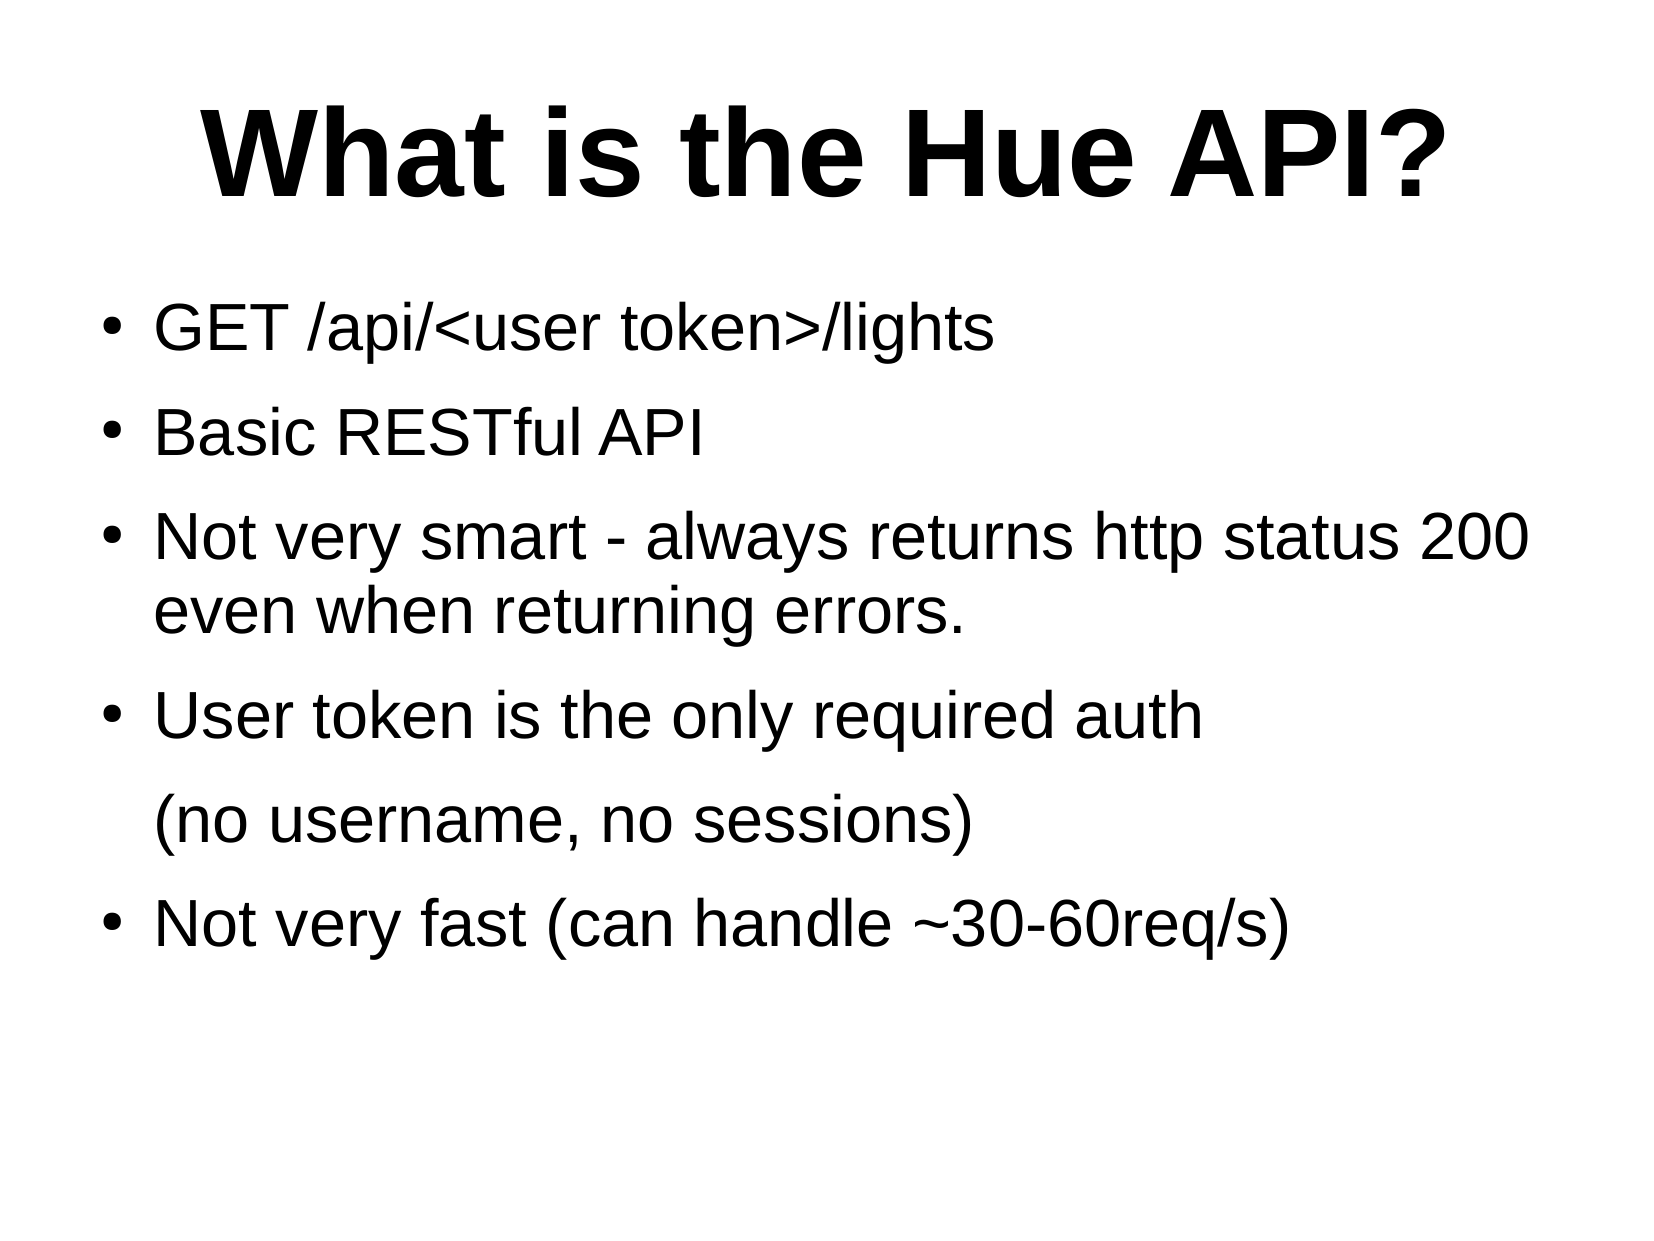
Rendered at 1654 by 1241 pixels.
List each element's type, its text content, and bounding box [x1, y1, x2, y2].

list GET /api/<user token>/lights Basic RESTful API Not very smart - always returns http status 200 even when returning errors. User token is the only required auth (no username, no sessions) Not very fast (can handle ~30-60req/s) [82, 290, 1571, 1010]
title What is the Hue API? [82, 49, 1571, 257]
